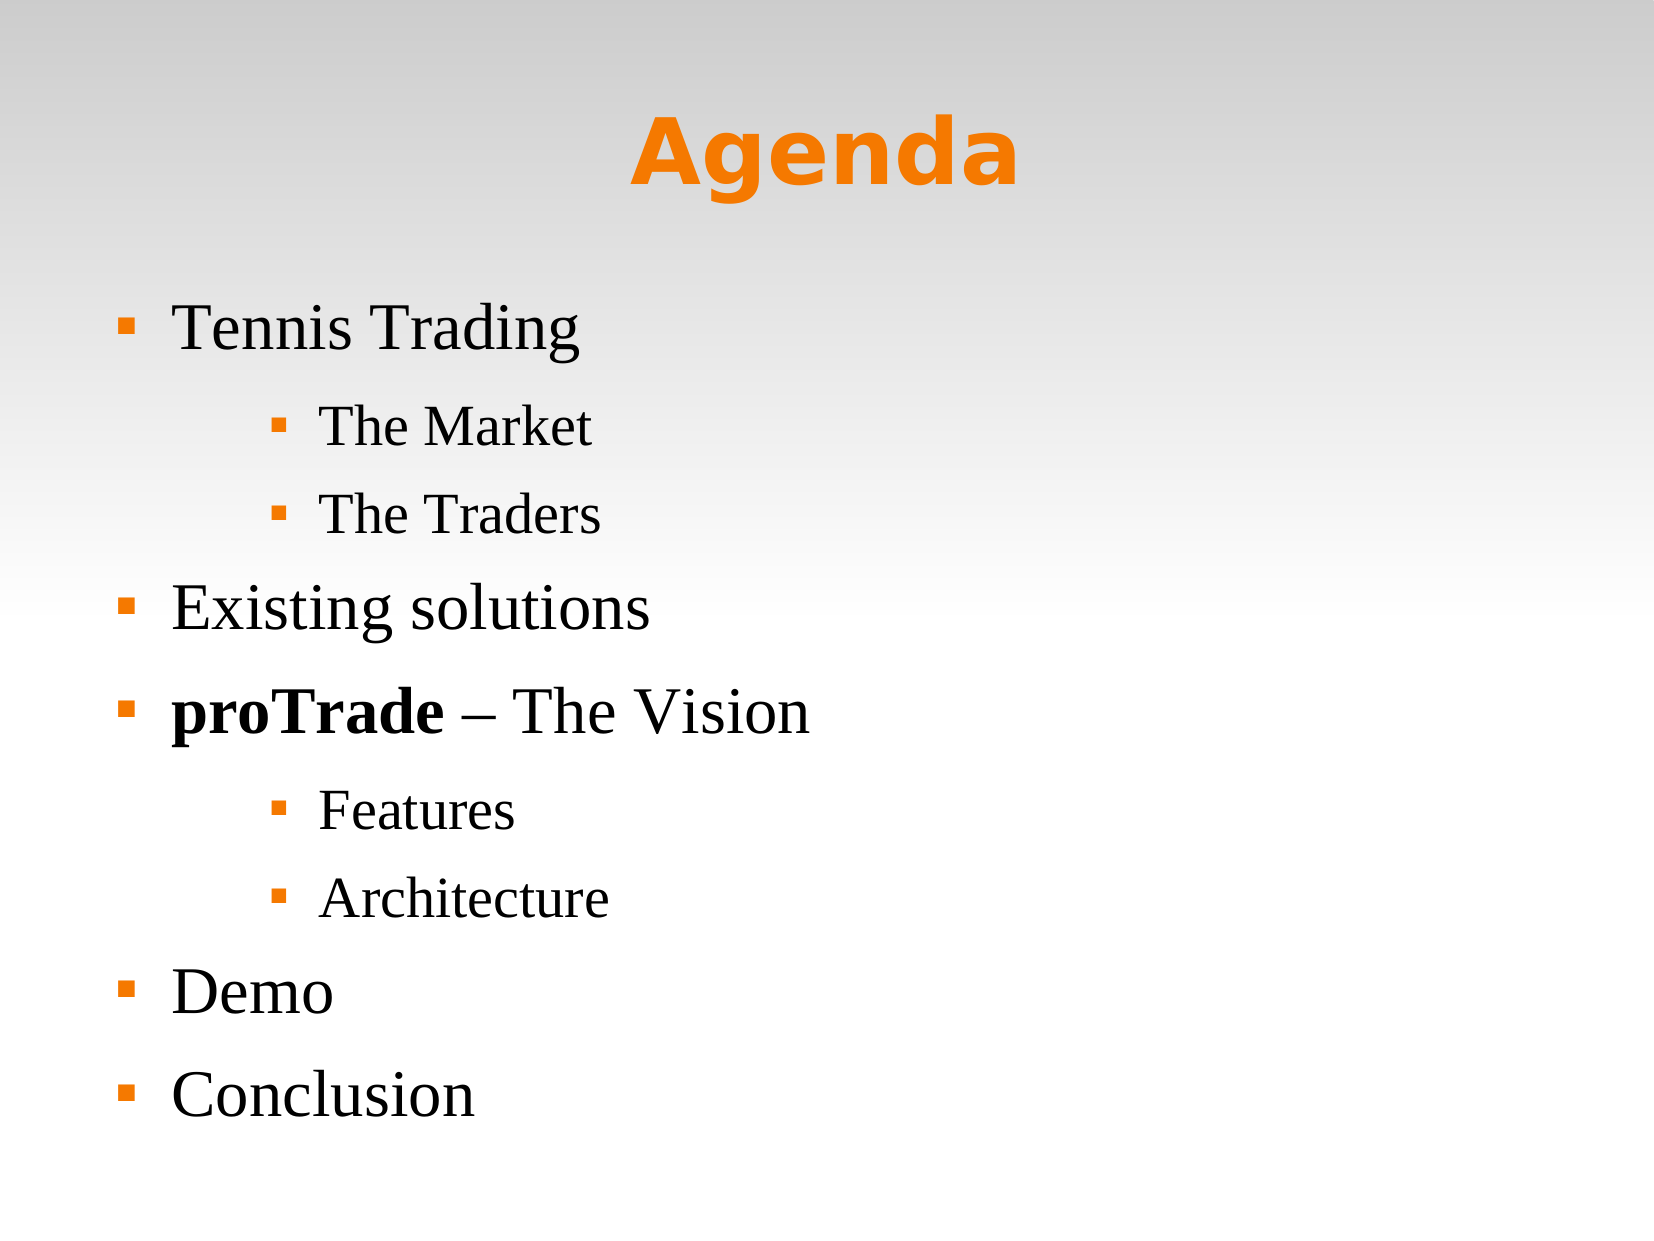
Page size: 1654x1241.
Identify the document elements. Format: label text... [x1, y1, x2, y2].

list Tennis Trading The Market The Traders Existing solutions proTrade – The Vision Features Architecture Demo Conclusion [82, 290, 1571, 1196]
title Agenda [82, 49, 1571, 257]
